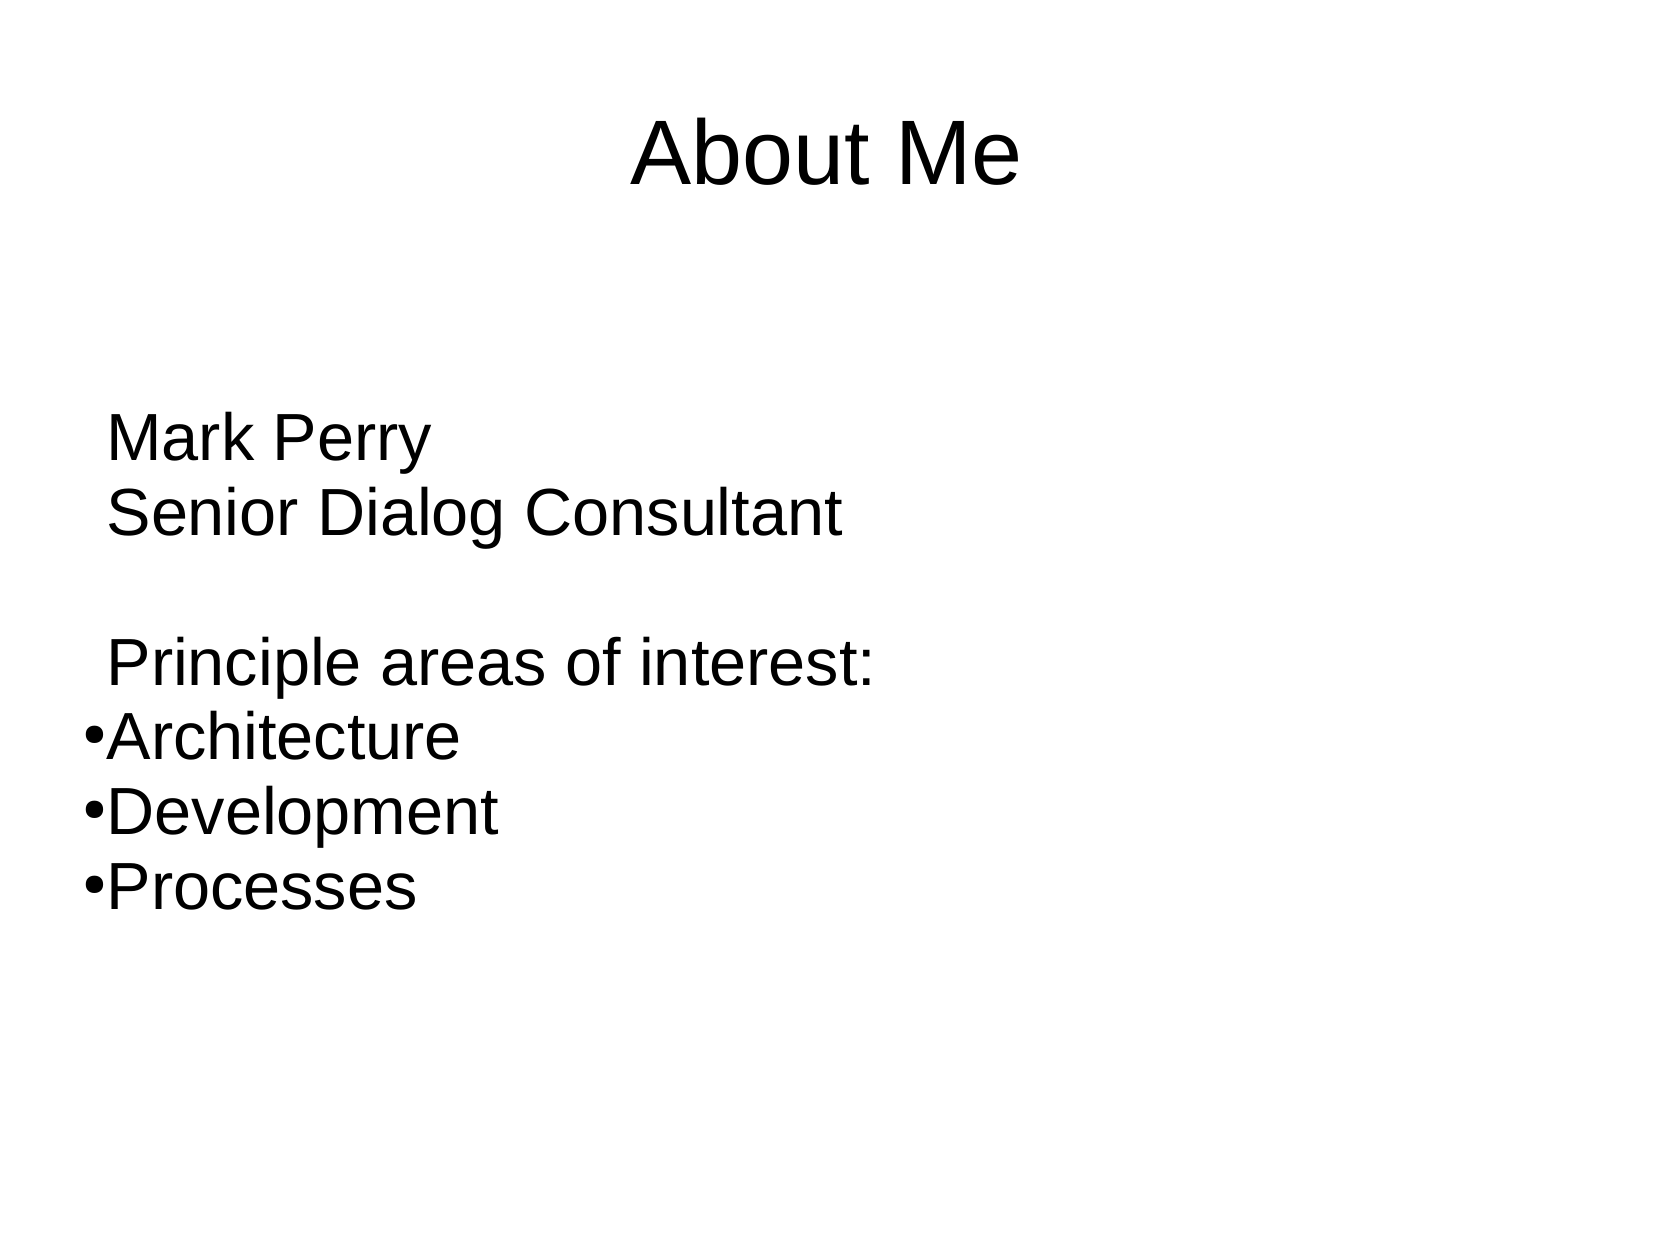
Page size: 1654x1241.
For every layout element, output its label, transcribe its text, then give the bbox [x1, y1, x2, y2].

subtitle Mark Perry Senior Dialog Consultant Principle areas of interest: Architecture Development Processes [82, 290, 1571, 1109]
title About Me [82, 56, 1571, 250]
